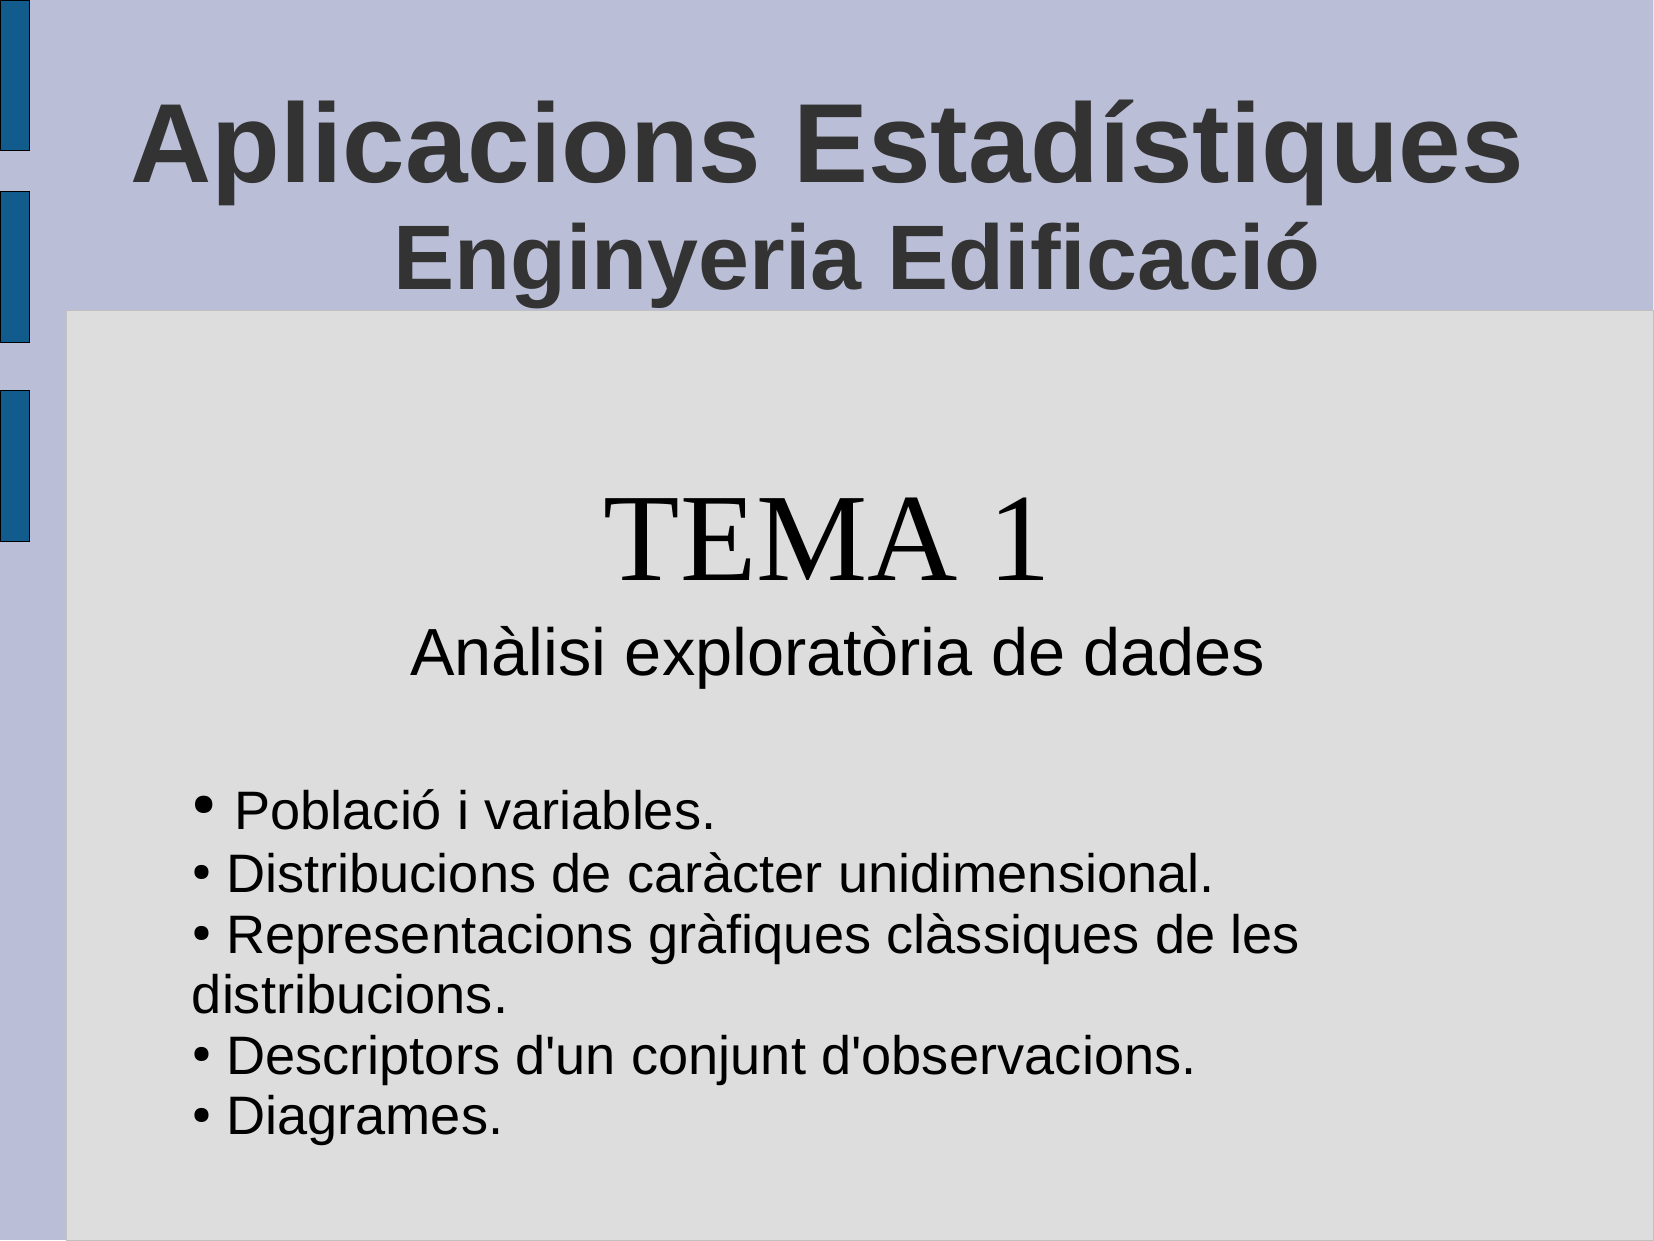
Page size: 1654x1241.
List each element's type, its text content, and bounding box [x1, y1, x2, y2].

text_box Anàlisi exploratòria de dades [372, 607, 1281, 697]
text_box Població i variables. Distribucions de caràcter unidimensional. Representacions gràfiques clàssiques de les distribucions. Descriptors d'un conjunt d'observacions. Diagrames. [177, 761, 1506, 1241]
title Aplicacions Estadístiques Enginyeria Edificació [121, 80, 1534, 309]
subtitle TEMA 1 [121, 344, 1534, 857]
